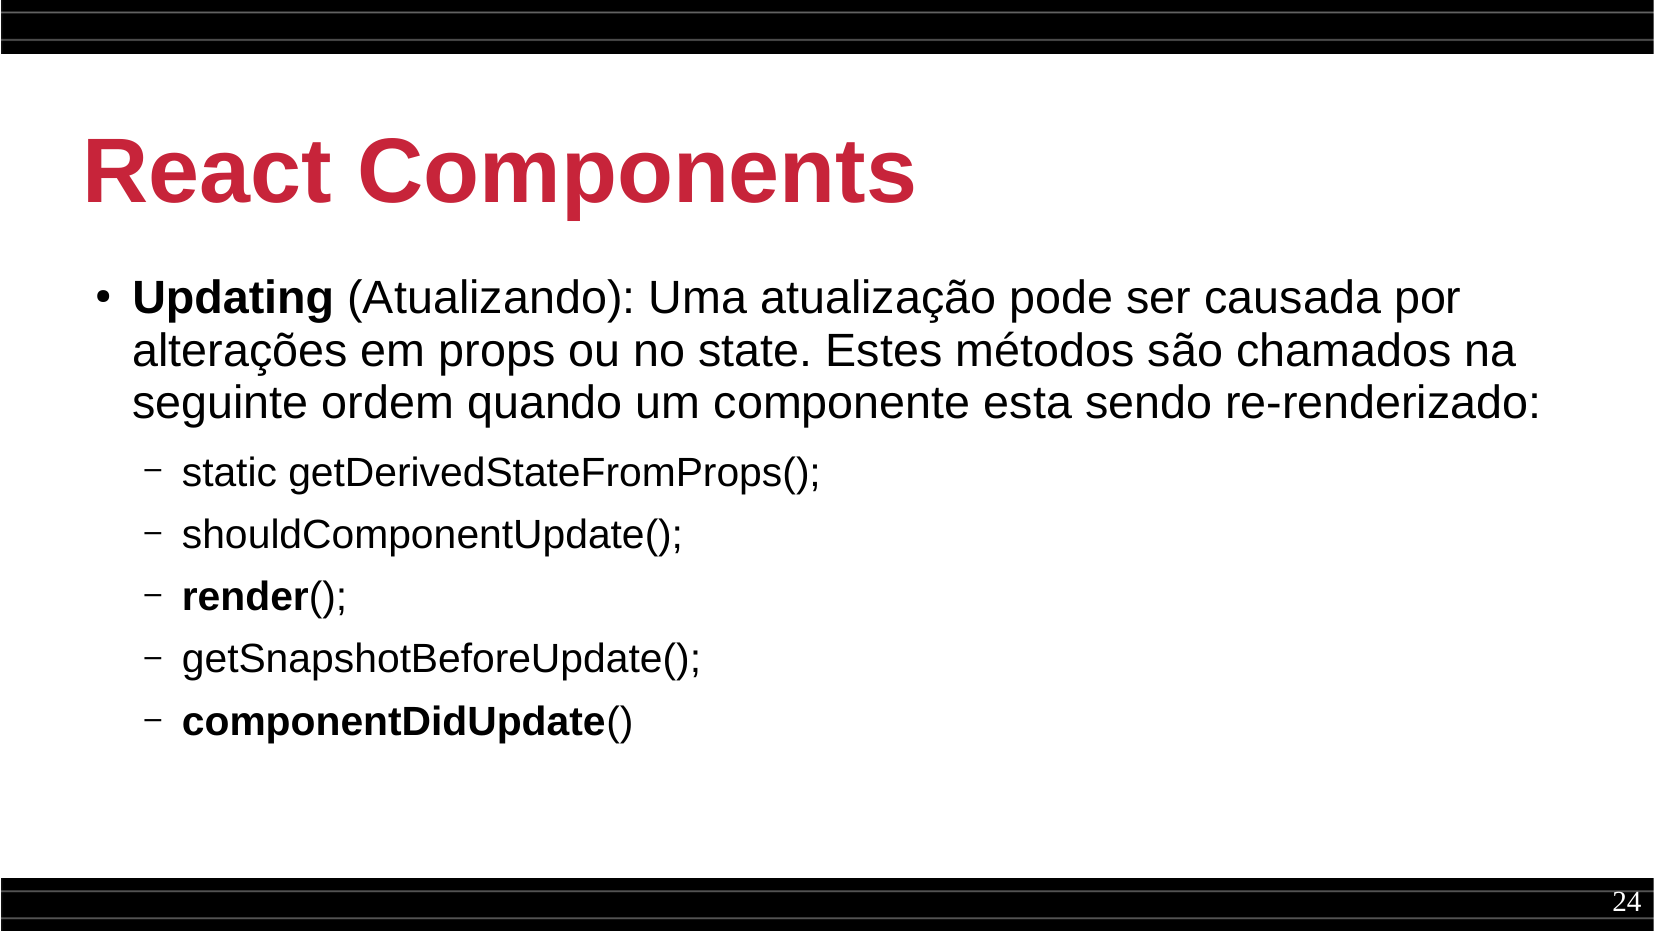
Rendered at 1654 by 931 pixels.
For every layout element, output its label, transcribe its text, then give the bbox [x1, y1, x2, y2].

picture [1, 0, 1654, 54]
list Updating (Atualizando): Uma atualização pode ser causada por alterações em props ou no state. Estes métodos são chamados na seguinte ordem quando um componente esta sendo re-renderizado: static getDerivedStateFromProps(); shouldComponentUpdate(); render(); getSnapshotBeforeUpdate(); componentDidUpdate() [82, 271, 1571, 758]
picture [1, 878, 1654, 931]
title React Components [82, 92, 1571, 249]
